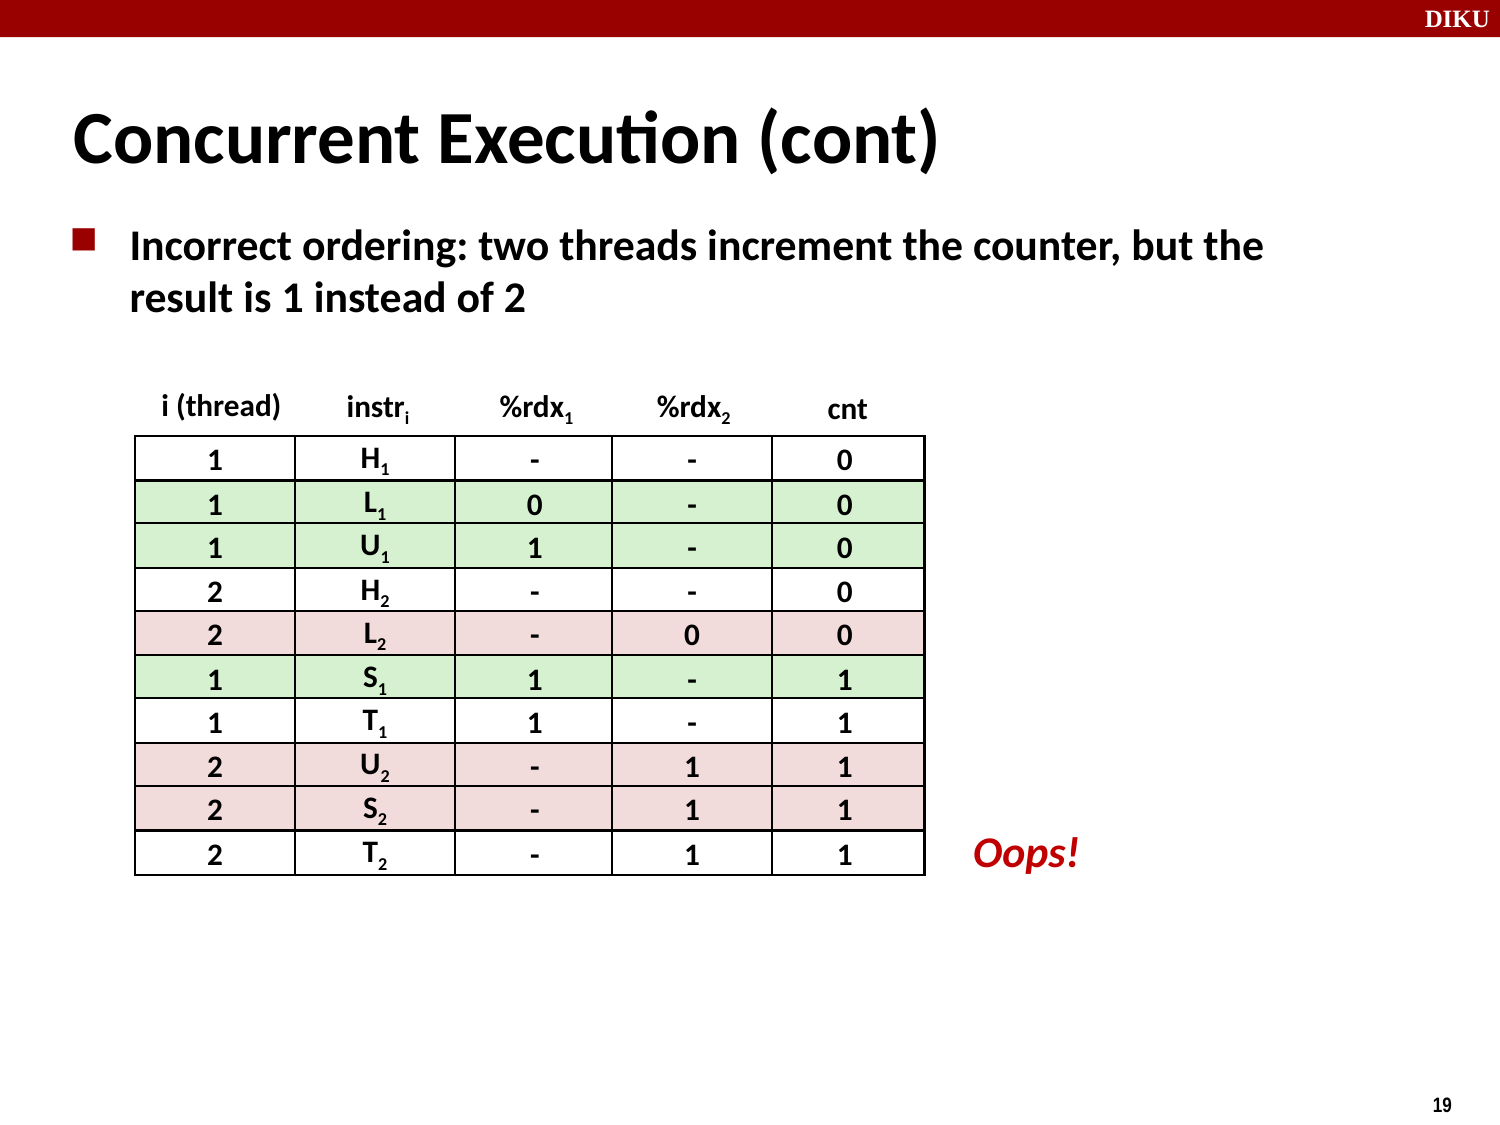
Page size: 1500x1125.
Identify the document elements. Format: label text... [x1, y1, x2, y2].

text_box H1 [295, 435, 454, 480]
text_box 1 [135, 698, 295, 742]
text_box - [454, 830, 612, 875]
text_box 2 [135, 610, 295, 655]
text_box - [612, 480, 772, 523]
text_box - [612, 523, 772, 567]
text_box 1 [135, 435, 295, 480]
text_box i (thread) [134, 374, 309, 435]
text_box 0 [772, 567, 925, 610]
text_box 1 [772, 655, 925, 698]
text_box S2 [295, 785, 454, 830]
text_box cnt [808, 377, 887, 437]
text_box - [612, 698, 772, 742]
text_box Concurrent Execution (cont) [58, 71, 1304, 197]
text_box H2 [295, 567, 454, 610]
text_box T2 [295, 830, 454, 875]
text_box - [454, 435, 612, 480]
text_box 1 [612, 785, 772, 830]
text_box 1 [612, 742, 772, 785]
text_box instri [325, 374, 431, 440]
text_box L2 [295, 610, 454, 655]
text_box Incorrect ordering: two threads increment the counter, but the result is 1 instead of 2 [58, 209, 1354, 350]
text_box 1 [772, 830, 925, 875]
text_box %rdx2 [634, 374, 753, 440]
text_box 1 [772, 742, 925, 785]
text_box %rdx1 [477, 374, 596, 440]
text_box 2 [135, 567, 295, 610]
text_box 1 [772, 698, 925, 742]
text_box 0 [454, 480, 612, 523]
text_box 2 [135, 785, 295, 830]
text_box - [612, 567, 772, 610]
text_box 1 [612, 830, 772, 875]
text_box 1 [135, 523, 295, 567]
text_box 2 [135, 830, 295, 875]
text_box 1 [454, 698, 612, 742]
text_box Oops! [950, 812, 1103, 888]
text_box 0 [772, 523, 925, 567]
text_box 0 [772, 610, 925, 655]
text_box U2 [295, 742, 454, 785]
text_box 1 [454, 655, 612, 698]
text_box 0 [772, 480, 925, 523]
text_box - [454, 567, 612, 610]
text_box - [454, 785, 612, 830]
text_box 0 [772, 435, 925, 480]
text_box 1 [135, 480, 295, 523]
text_box L1 [295, 480, 454, 523]
text_box U1 [295, 523, 454, 567]
text_box - [454, 742, 612, 785]
text_box 1 [772, 785, 925, 830]
text_box T1 [295, 698, 454, 742]
text_box 1 [135, 655, 295, 698]
text_box S1 [295, 655, 454, 698]
text_box 0 [612, 610, 772, 655]
text_box 1 [454, 523, 612, 567]
text_box 2 [135, 742, 295, 785]
text_box - [454, 610, 612, 655]
text_box - [612, 655, 772, 698]
text_box - [612, 435, 772, 480]
